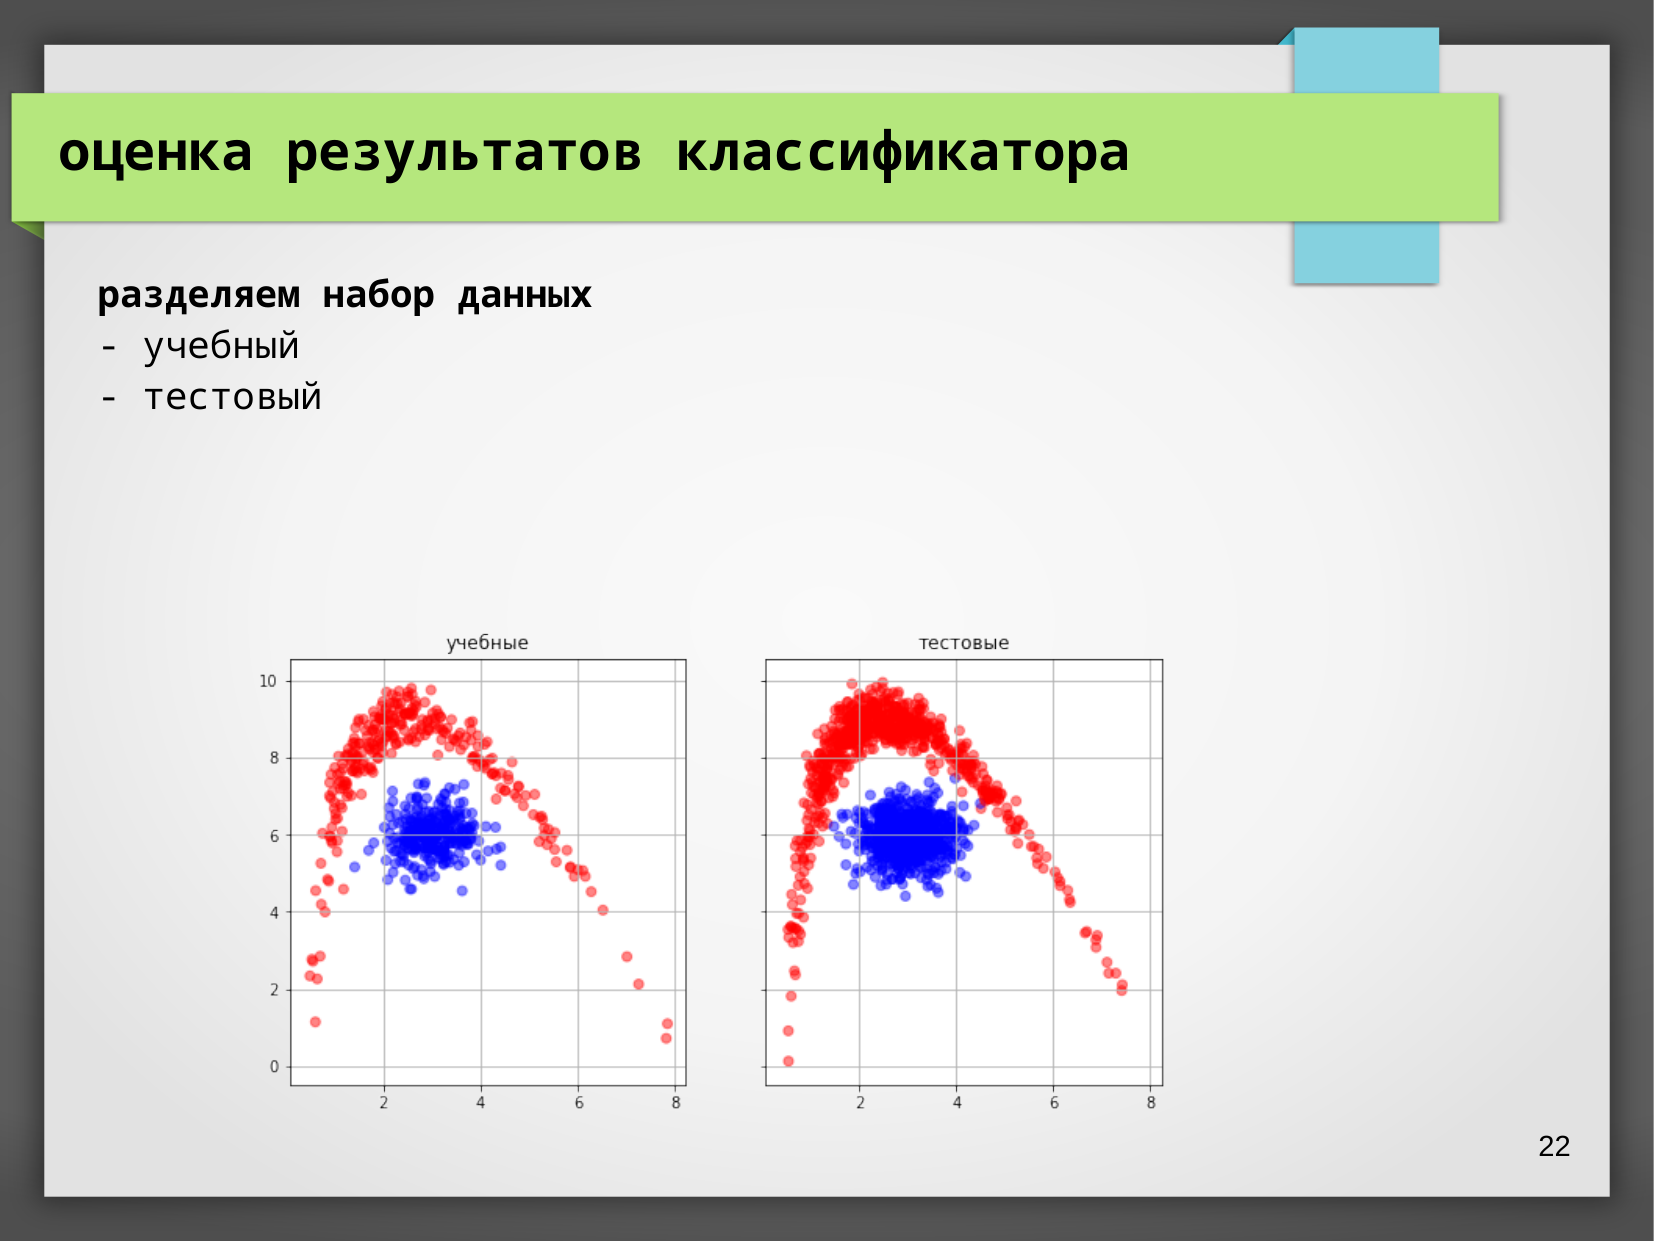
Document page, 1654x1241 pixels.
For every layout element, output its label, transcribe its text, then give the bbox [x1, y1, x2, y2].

text_box разделяем набор данных - учебный - тестовый [82, 259, 626, 449]
picture [0, 0, 1654, 1241]
title оценка результатов классификатора [59, 109, 1217, 190]
